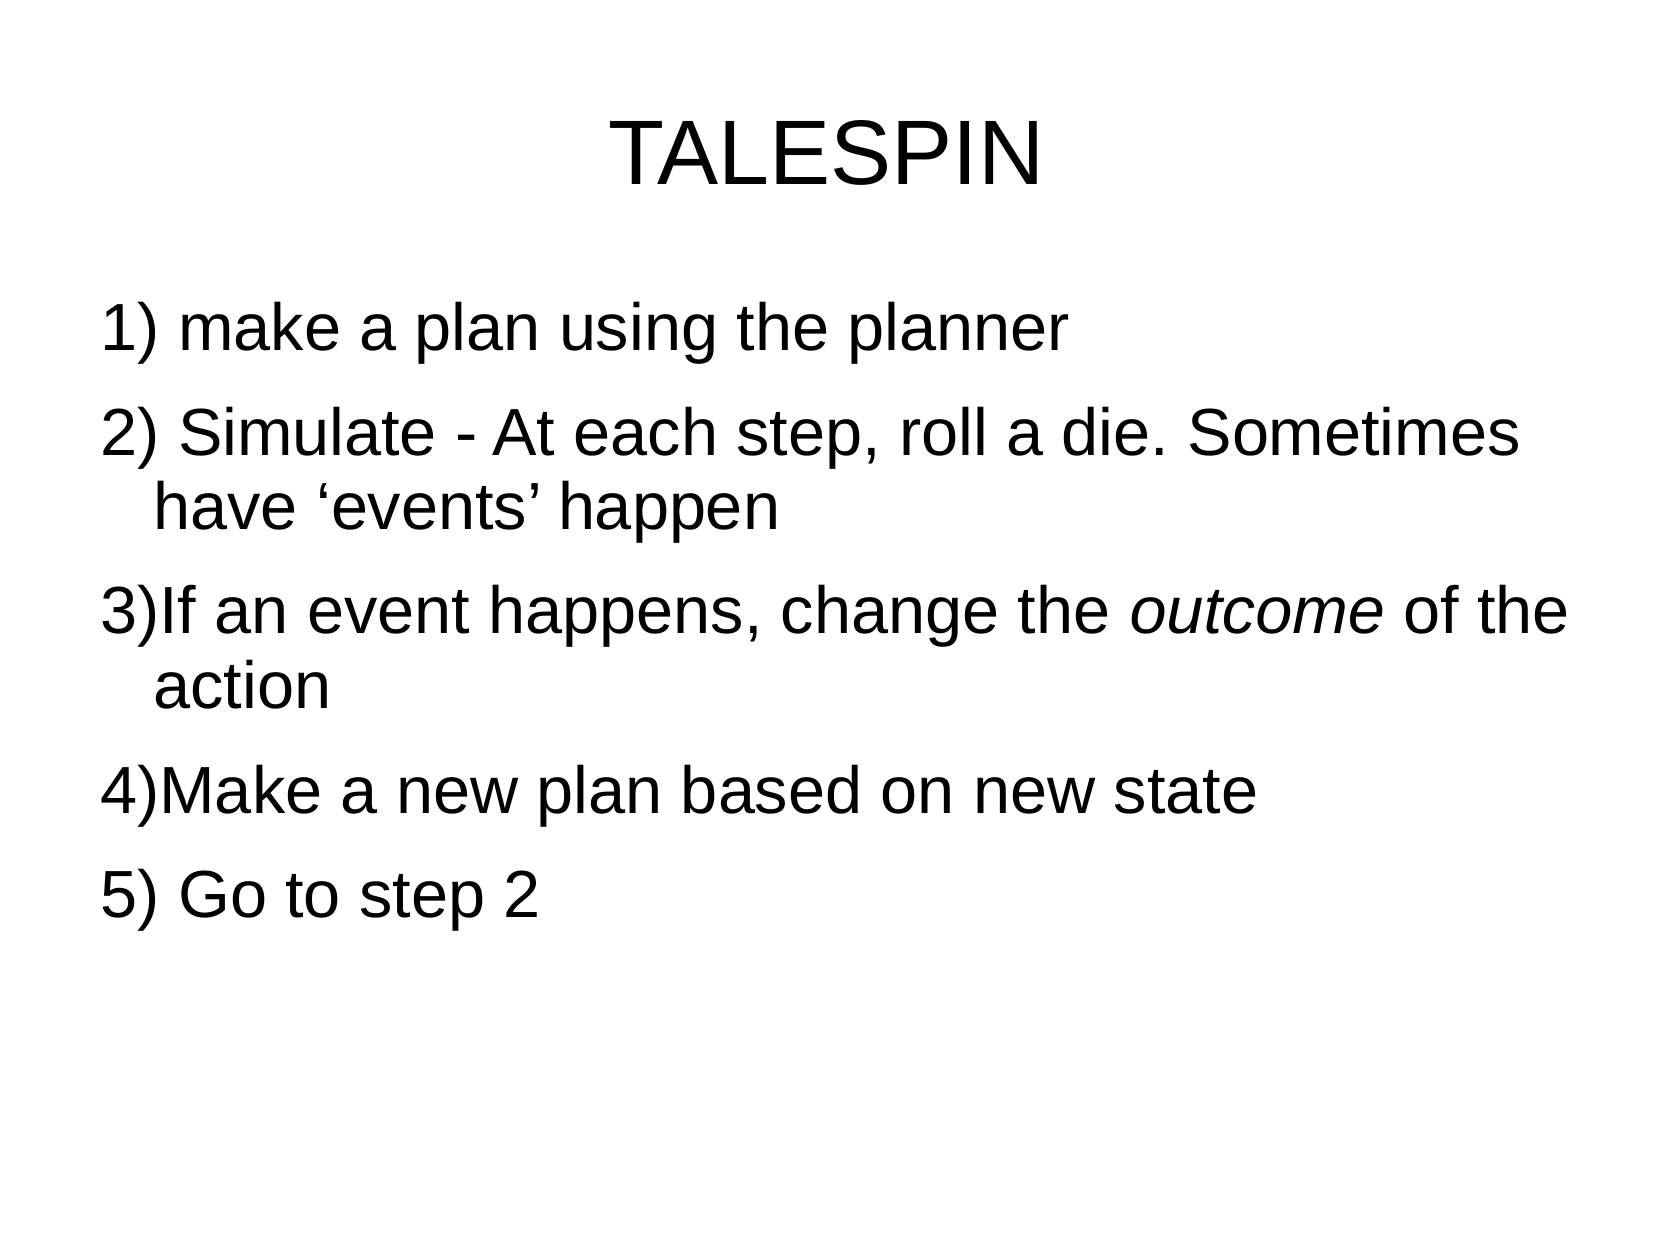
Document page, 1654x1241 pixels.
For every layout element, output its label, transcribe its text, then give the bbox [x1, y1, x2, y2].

list make a plan using the planner Simulate - At each step, roll a die. Sometimes have ‘events’ happen If an event happens, change the outcome of the action Make a new plan based on new state Go to step 2 [82, 290, 1571, 1010]
title TALESPIN [82, 49, 1571, 257]
